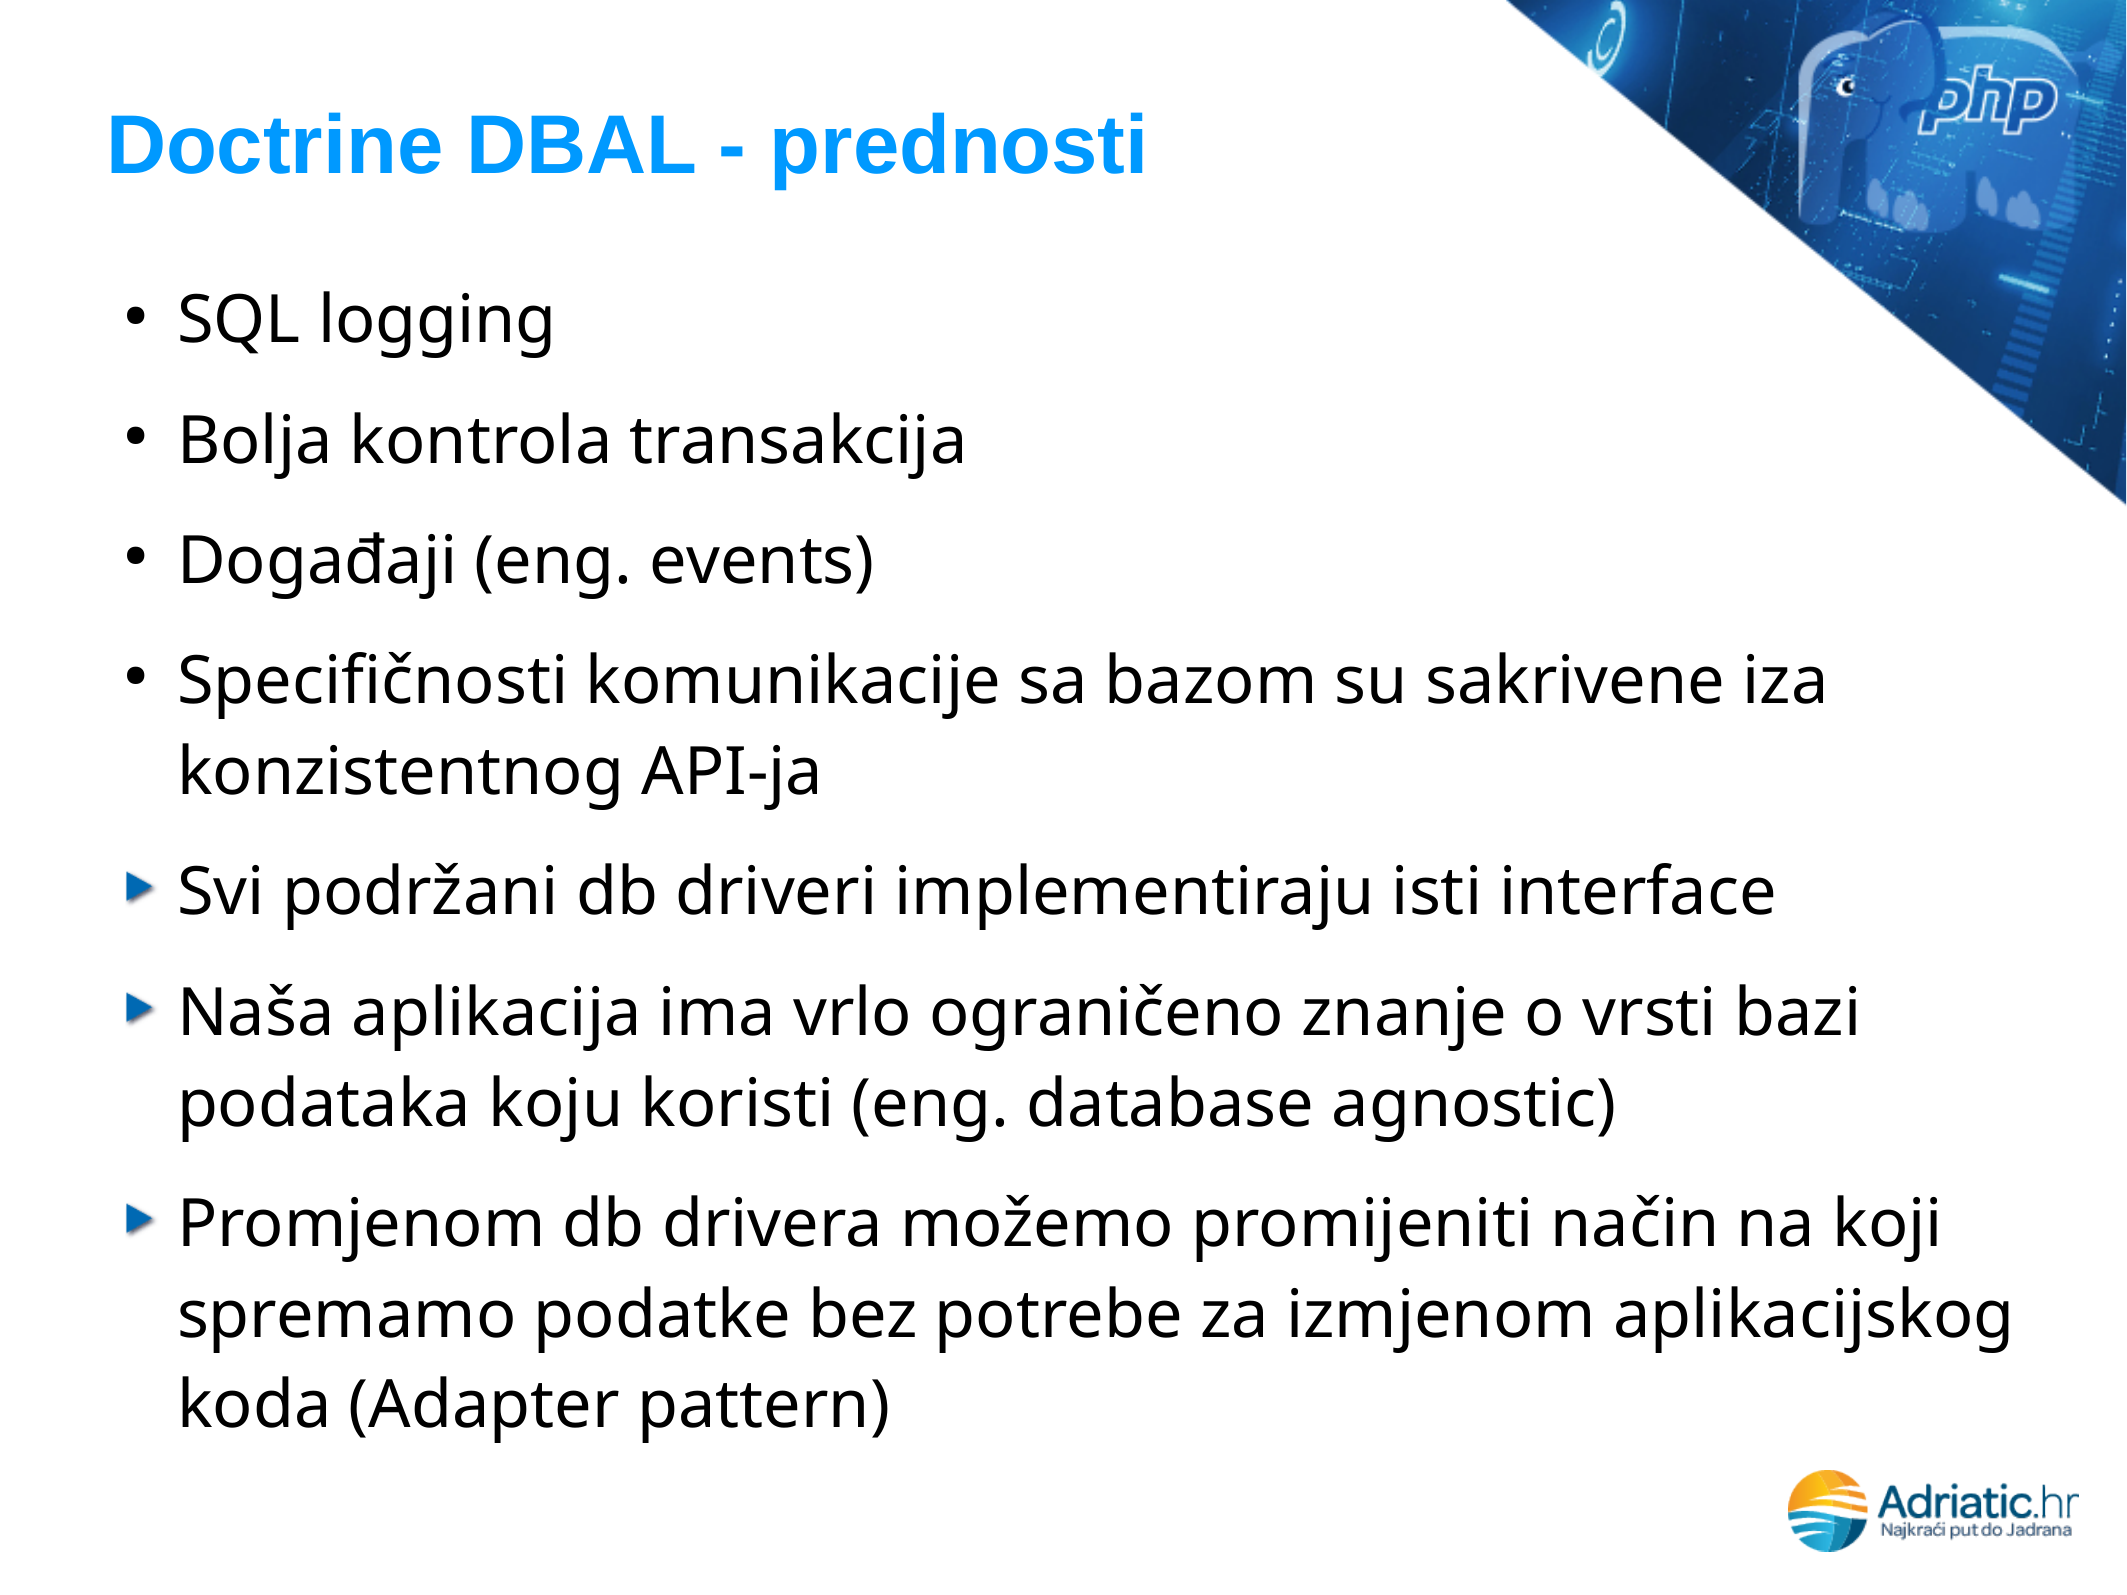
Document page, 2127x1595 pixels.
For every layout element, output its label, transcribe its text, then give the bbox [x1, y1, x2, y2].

picture [1788, 1470, 2079, 1552]
title Doctrine DBAL - prednosti [106, 70, 1630, 219]
list SQL logging Bolja kontrola transakcija Događaji (eng. events) Specifičnosti komunikacije sa bazom su sakrivene iza konzistentnog API-ja Svi podržani db driveri implementiraju isti interface Naša aplikacija ima vrlo ograničeno znanje o vrsti bazi podataka koju koristi (eng. database agnostic) Promjenom db drivera možemo promijeniti način na koji spremamo podatke bez potrebe za izmjenom aplikacijskog koda (Adapter pattern) [106, 271, 2020, 1453]
picture [1505, 0, 2127, 625]
